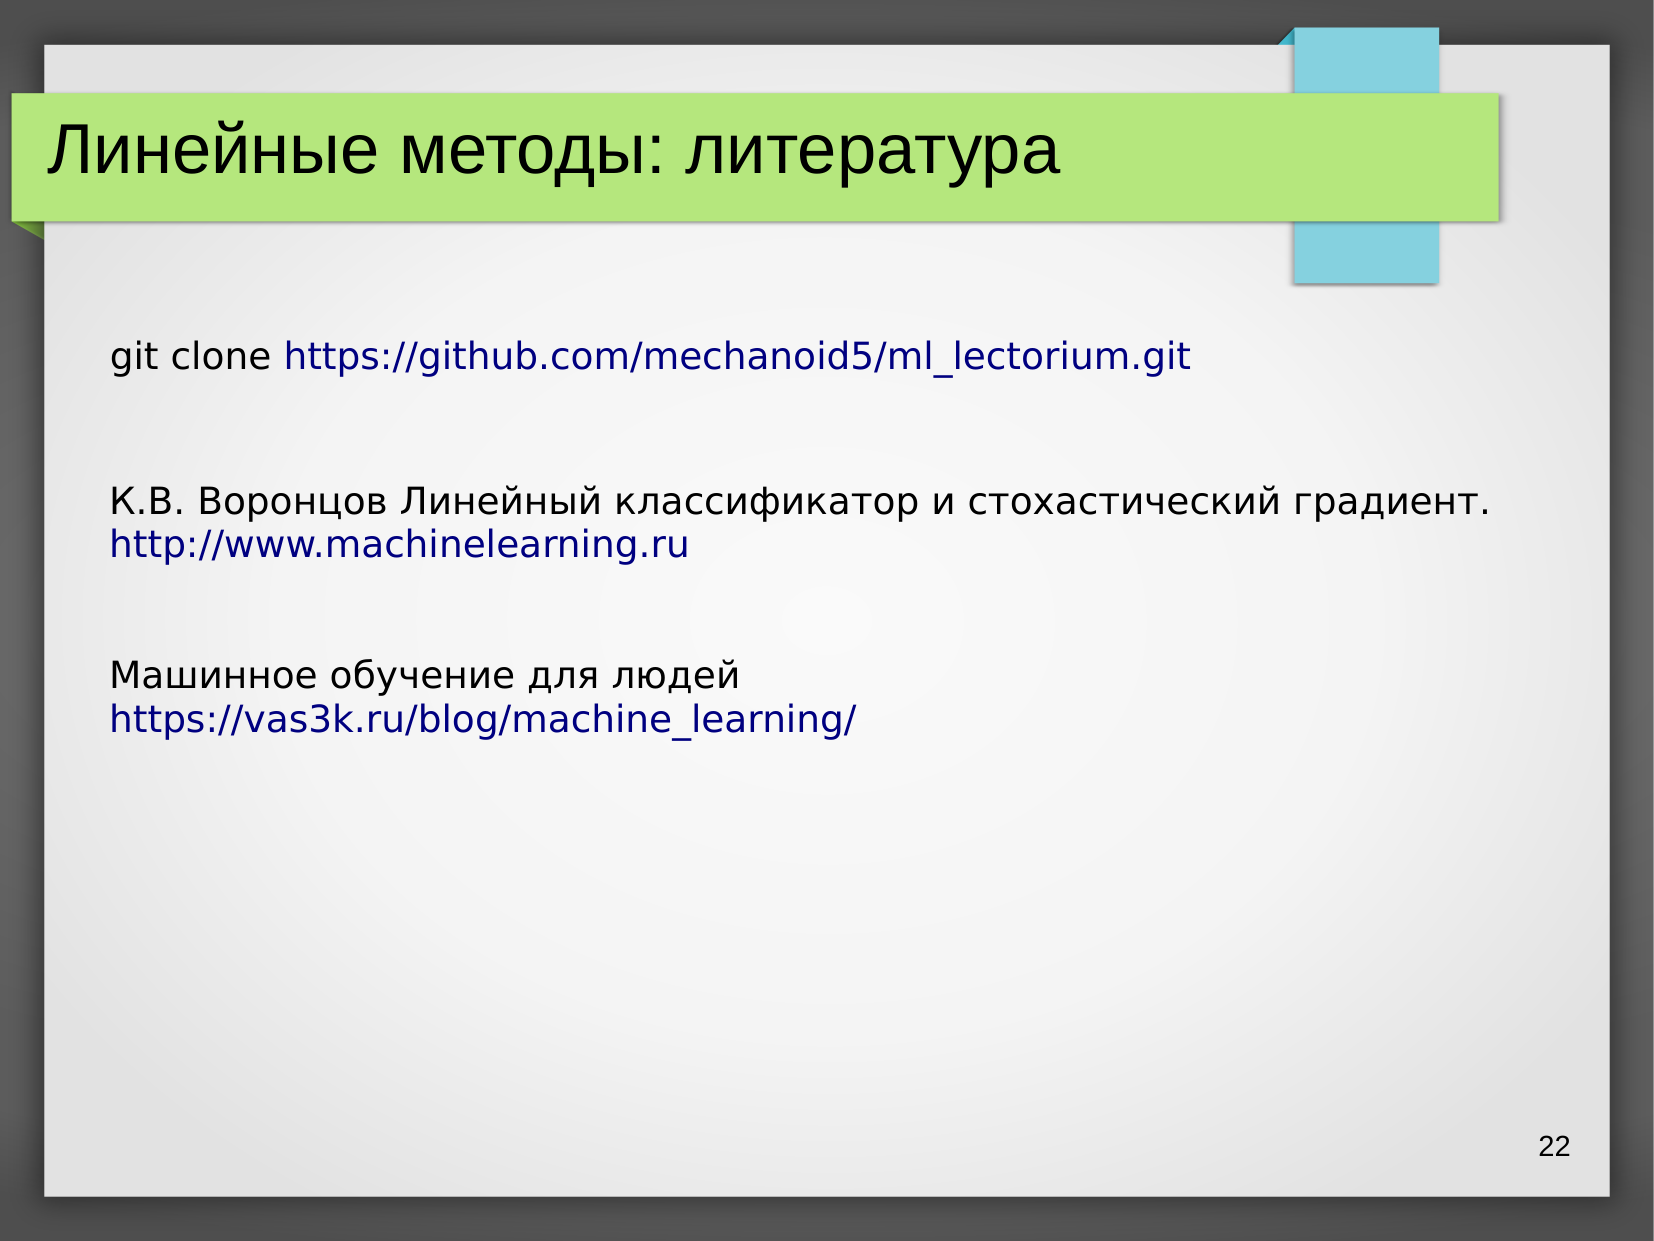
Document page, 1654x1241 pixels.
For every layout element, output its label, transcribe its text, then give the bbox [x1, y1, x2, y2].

text_box git clone https://github.com/mechanoid5/ml_lectorium.git К.В. Воронцов Линейный классификатор и стохастический градиент. http://www.machinelearning.ru Машинное обучение для людей https://vas3k.ru/blog/machine_learning/ [59, 283, 1607, 923]
picture [0, 0, 1654, 1241]
title Линейные методы: литература [47, 109, 1501, 190]
